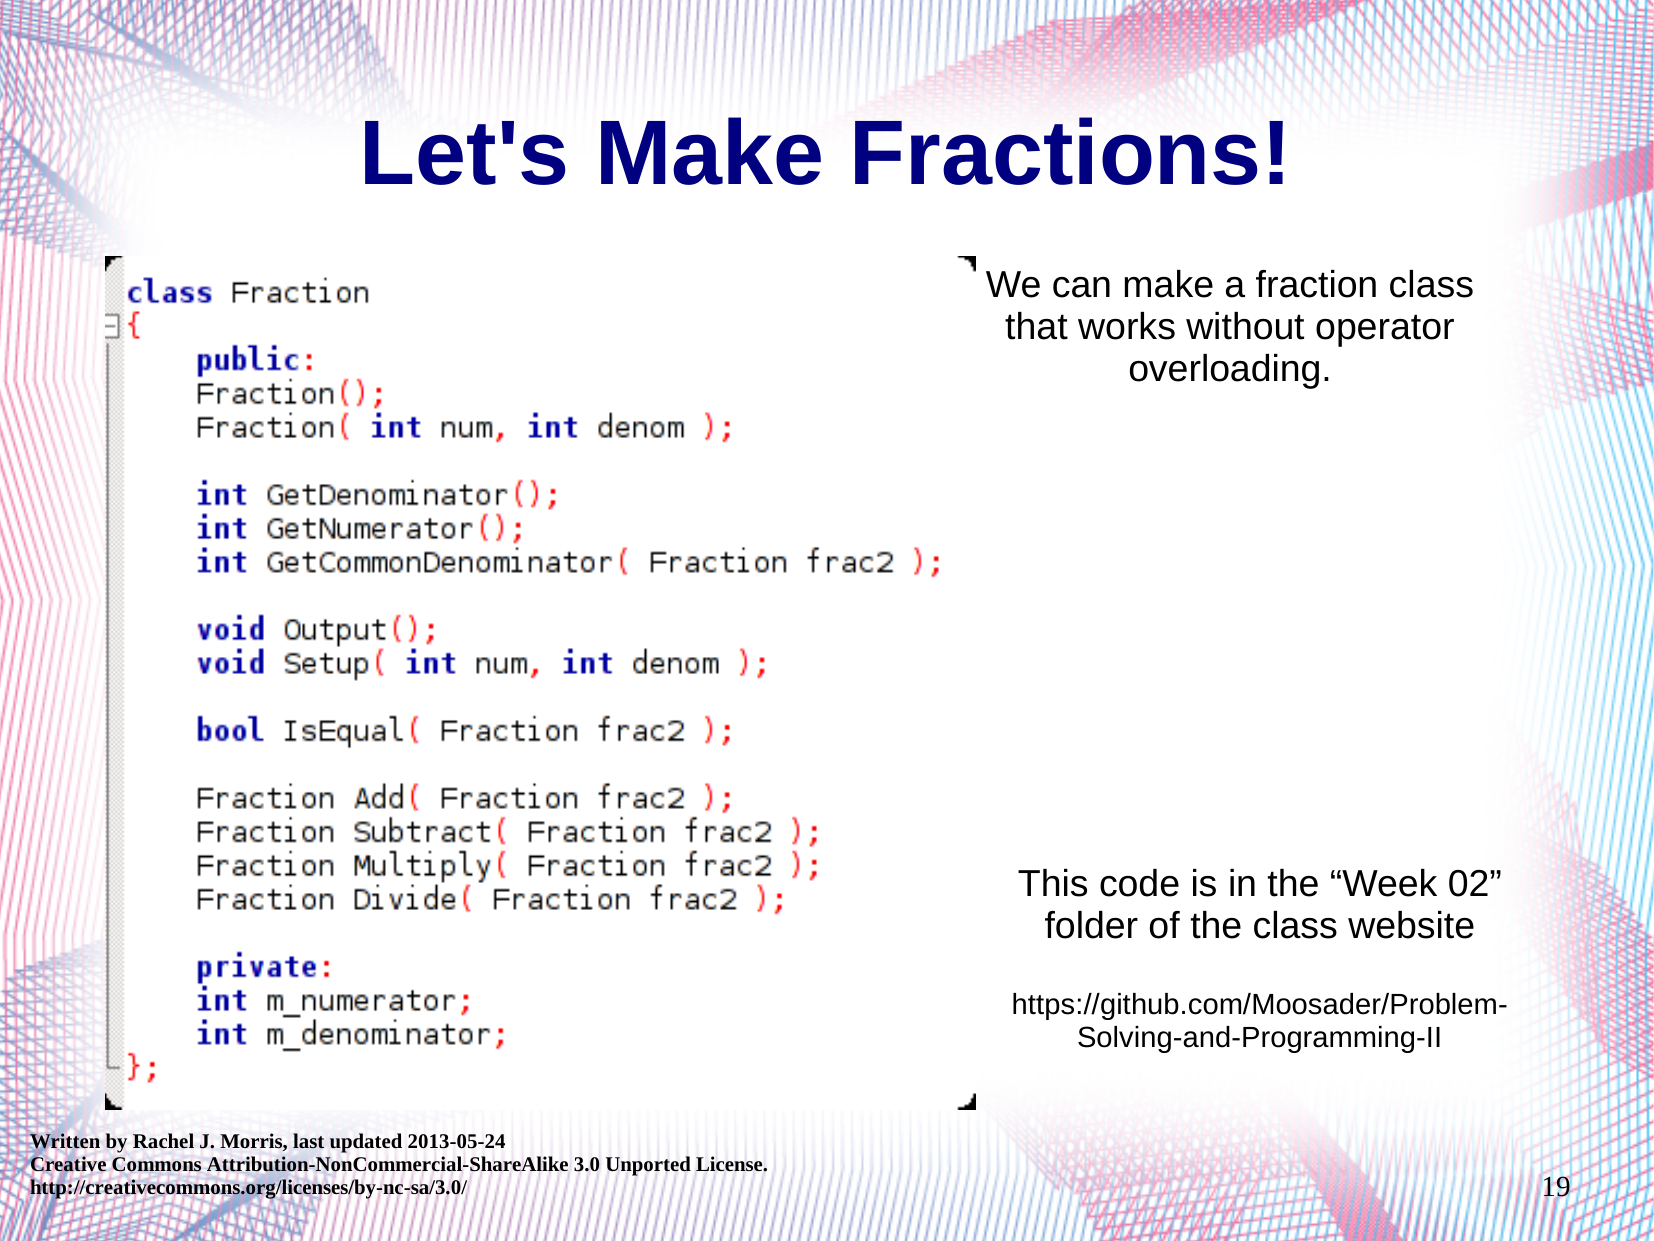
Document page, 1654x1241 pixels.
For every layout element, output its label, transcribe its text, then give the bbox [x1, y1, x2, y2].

text_box We can make a fraction class that works without operator overloading. [960, 256, 1501, 398]
picture [0, 0, 1654, 1241]
text_box This code is in the “Week 02” folder of the class website https://github.com/Moosader/Problem-Solving-and-Programming-II [975, 855, 1546, 1062]
title Let's Make Fractions! [82, 49, 1571, 257]
